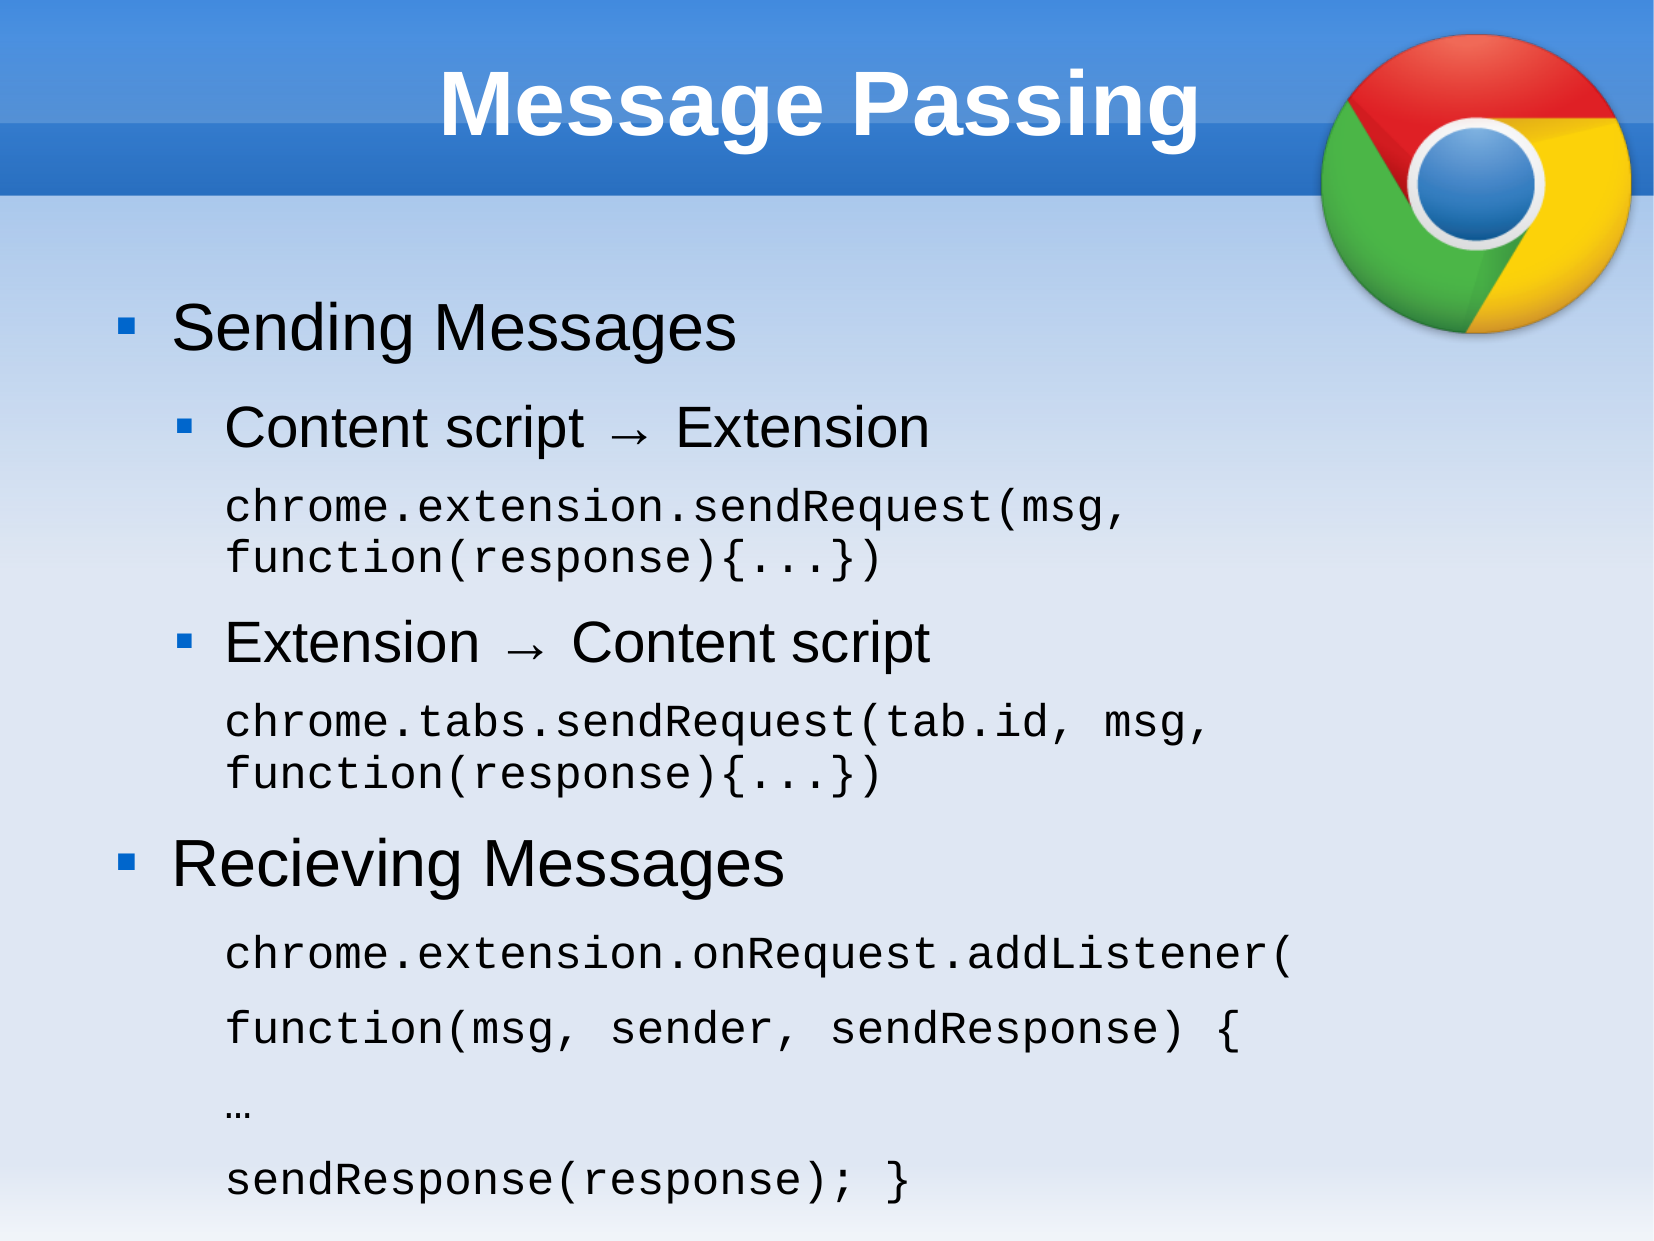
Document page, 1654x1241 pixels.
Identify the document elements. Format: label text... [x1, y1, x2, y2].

picture [0, 0, 1654, 1241]
list Sending Messages Content script → Extension chrome.extension.sendRequest(msg, function(response){...}) Extension → Content script chrome.tabs.sendRequest(tab.id, msg, function(response){...}) Recieving Messages chrome.extension.onRequest.addListener( function(msg, sender, sendResponse) { … sendResponse(response); } [82, 290, 1571, 1241]
title Message Passing [76, 0, 1565, 208]
